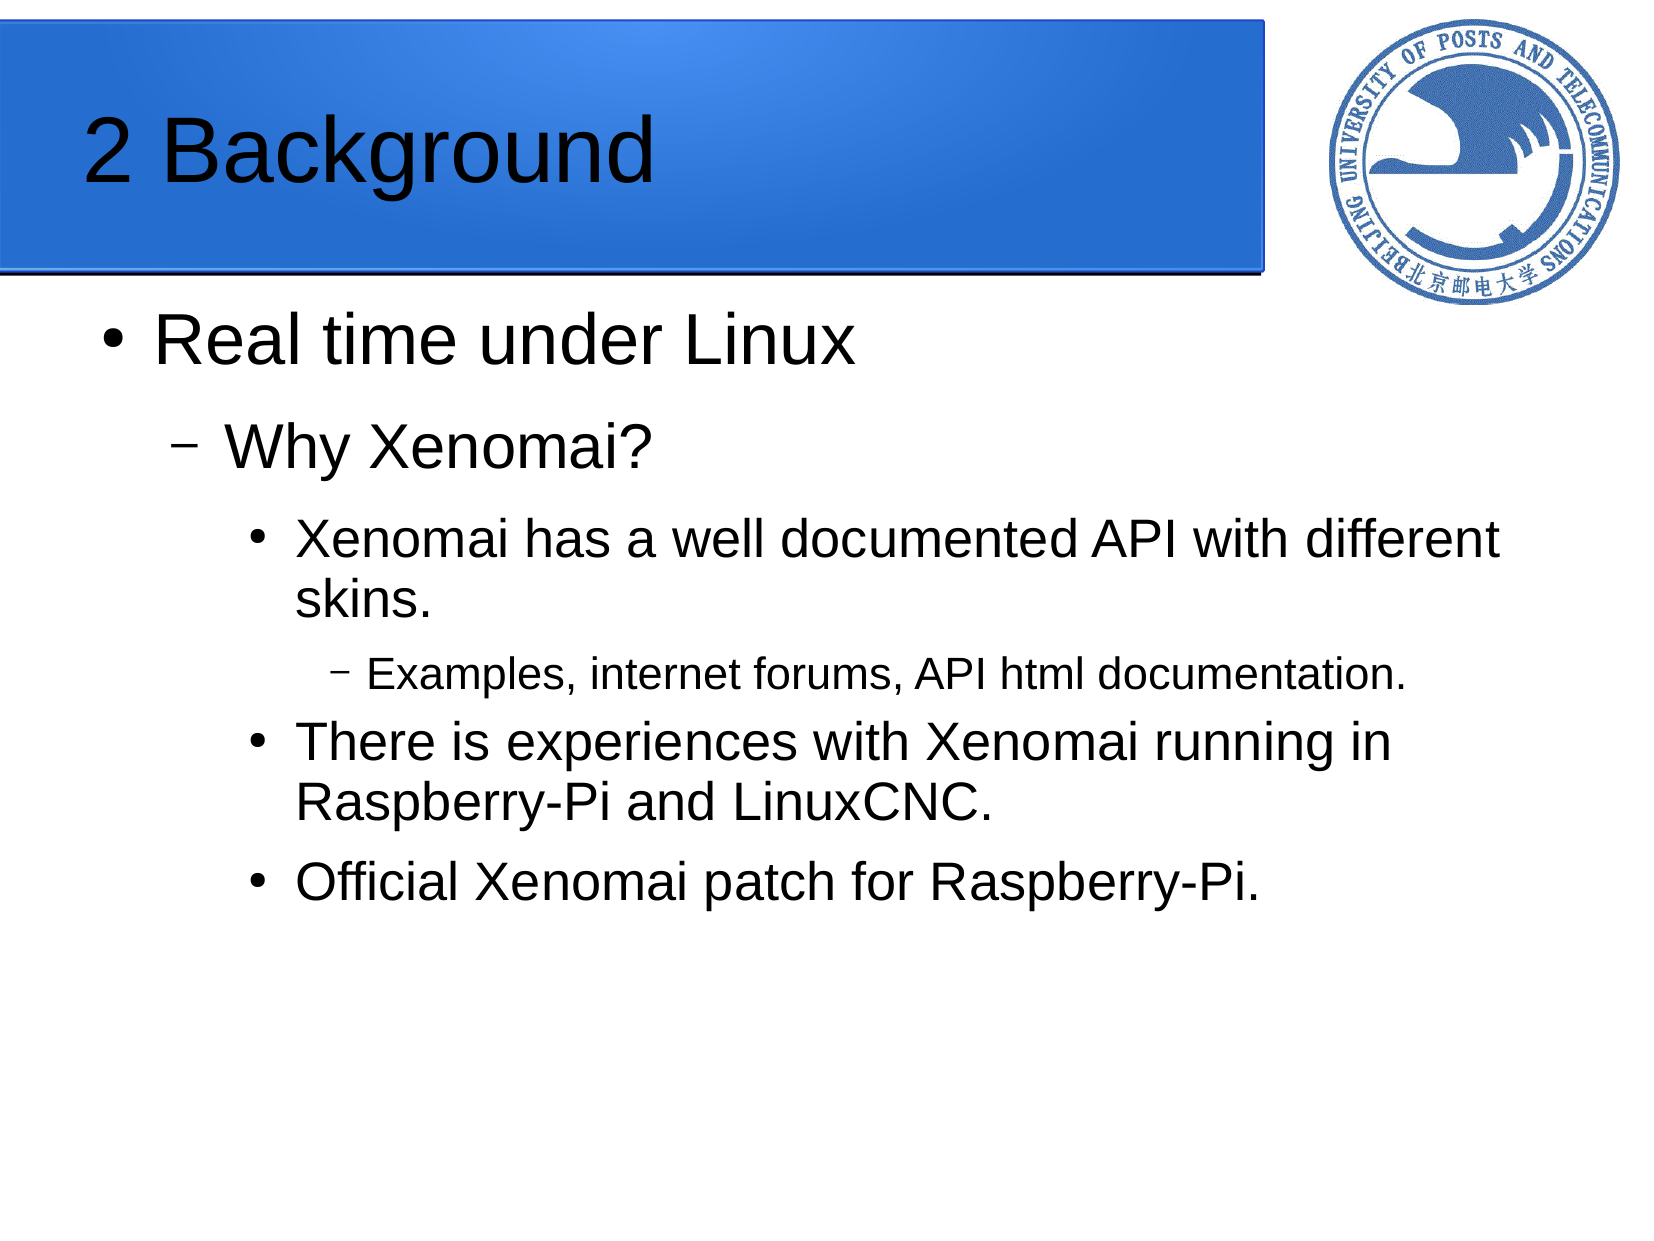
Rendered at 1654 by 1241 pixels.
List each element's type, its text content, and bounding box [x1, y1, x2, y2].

list Real time under Linux Why Xenomai? Xenomai has a well documented API with different skins. Examples, internet forums, API html documentation. There is experiences with Xenomai running in Raspberry-Pi and LinuxCNC. Official Xenomai patch for Raspberry-Pi. [82, 299, 1571, 1019]
title 2 Background [82, 47, 1235, 252]
picture [1318, 15, 1635, 315]
